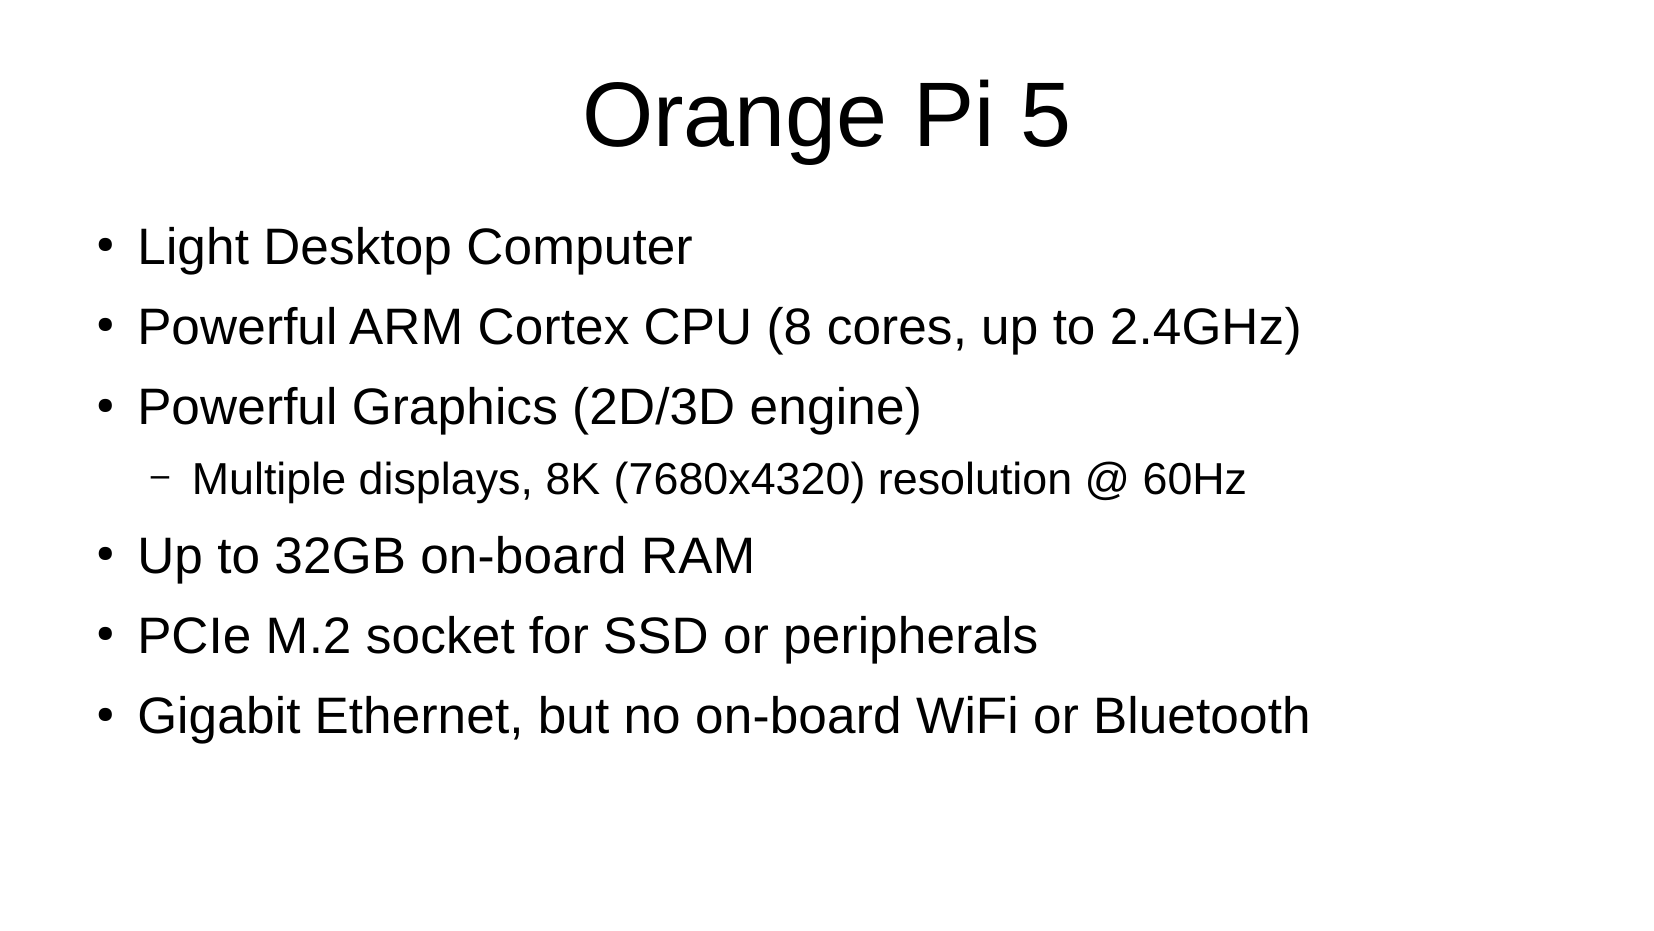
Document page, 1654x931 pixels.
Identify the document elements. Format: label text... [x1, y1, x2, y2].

list Light Desktop Computer Powerful ARM Cortex CPU (8 cores, up to 2.4GHz) Powerful Graphics (2D/3D engine) Multiple displays, 8K (7680x4320) resolution @ 60Hz Up to 32GB on-board RAM PCIe M.2 socket for SSD or peripherals Gigabit Ethernet, but no on-board WiFi or Bluetooth [82, 217, 1571, 758]
title Orange Pi 5 [82, 37, 1571, 193]
